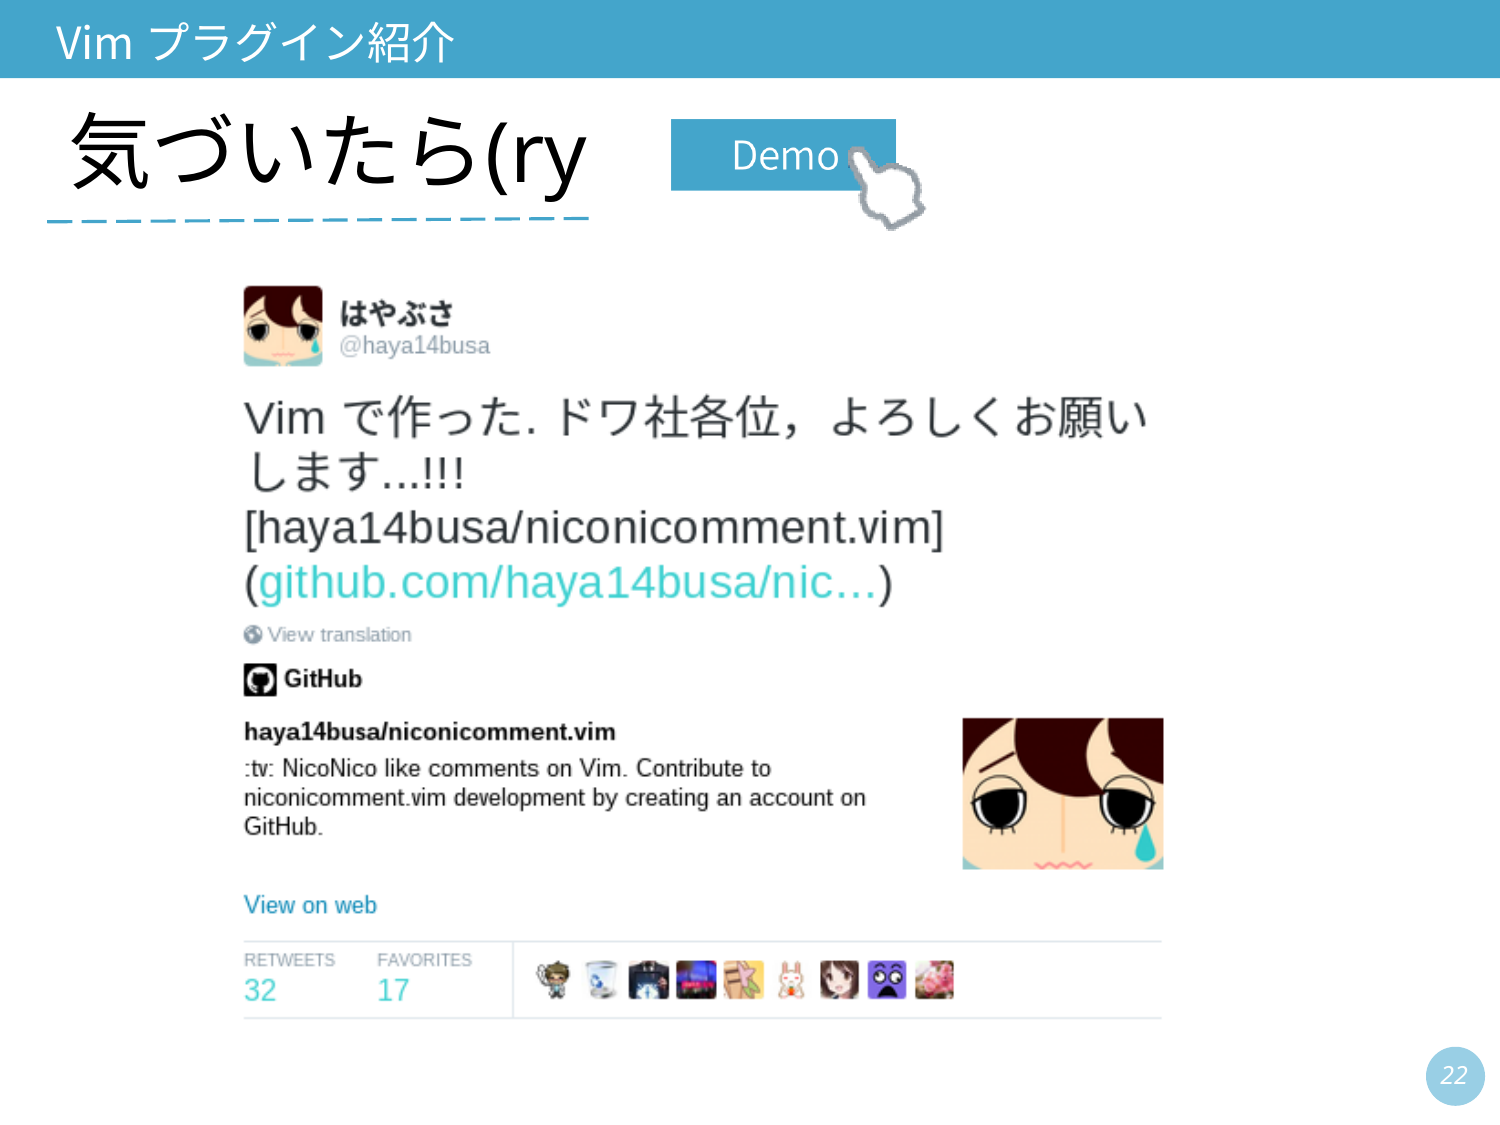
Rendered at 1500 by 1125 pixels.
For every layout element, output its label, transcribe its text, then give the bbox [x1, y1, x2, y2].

picture [206, 270, 1204, 1034]
text_box 気づいたら(ry [35, 91, 1489, 207]
title Vim プラグイン紹介 [41, 7, 1392, 76]
slide_number <number> [1424, 1046, 1484, 1107]
picture [661, 104, 933, 237]
